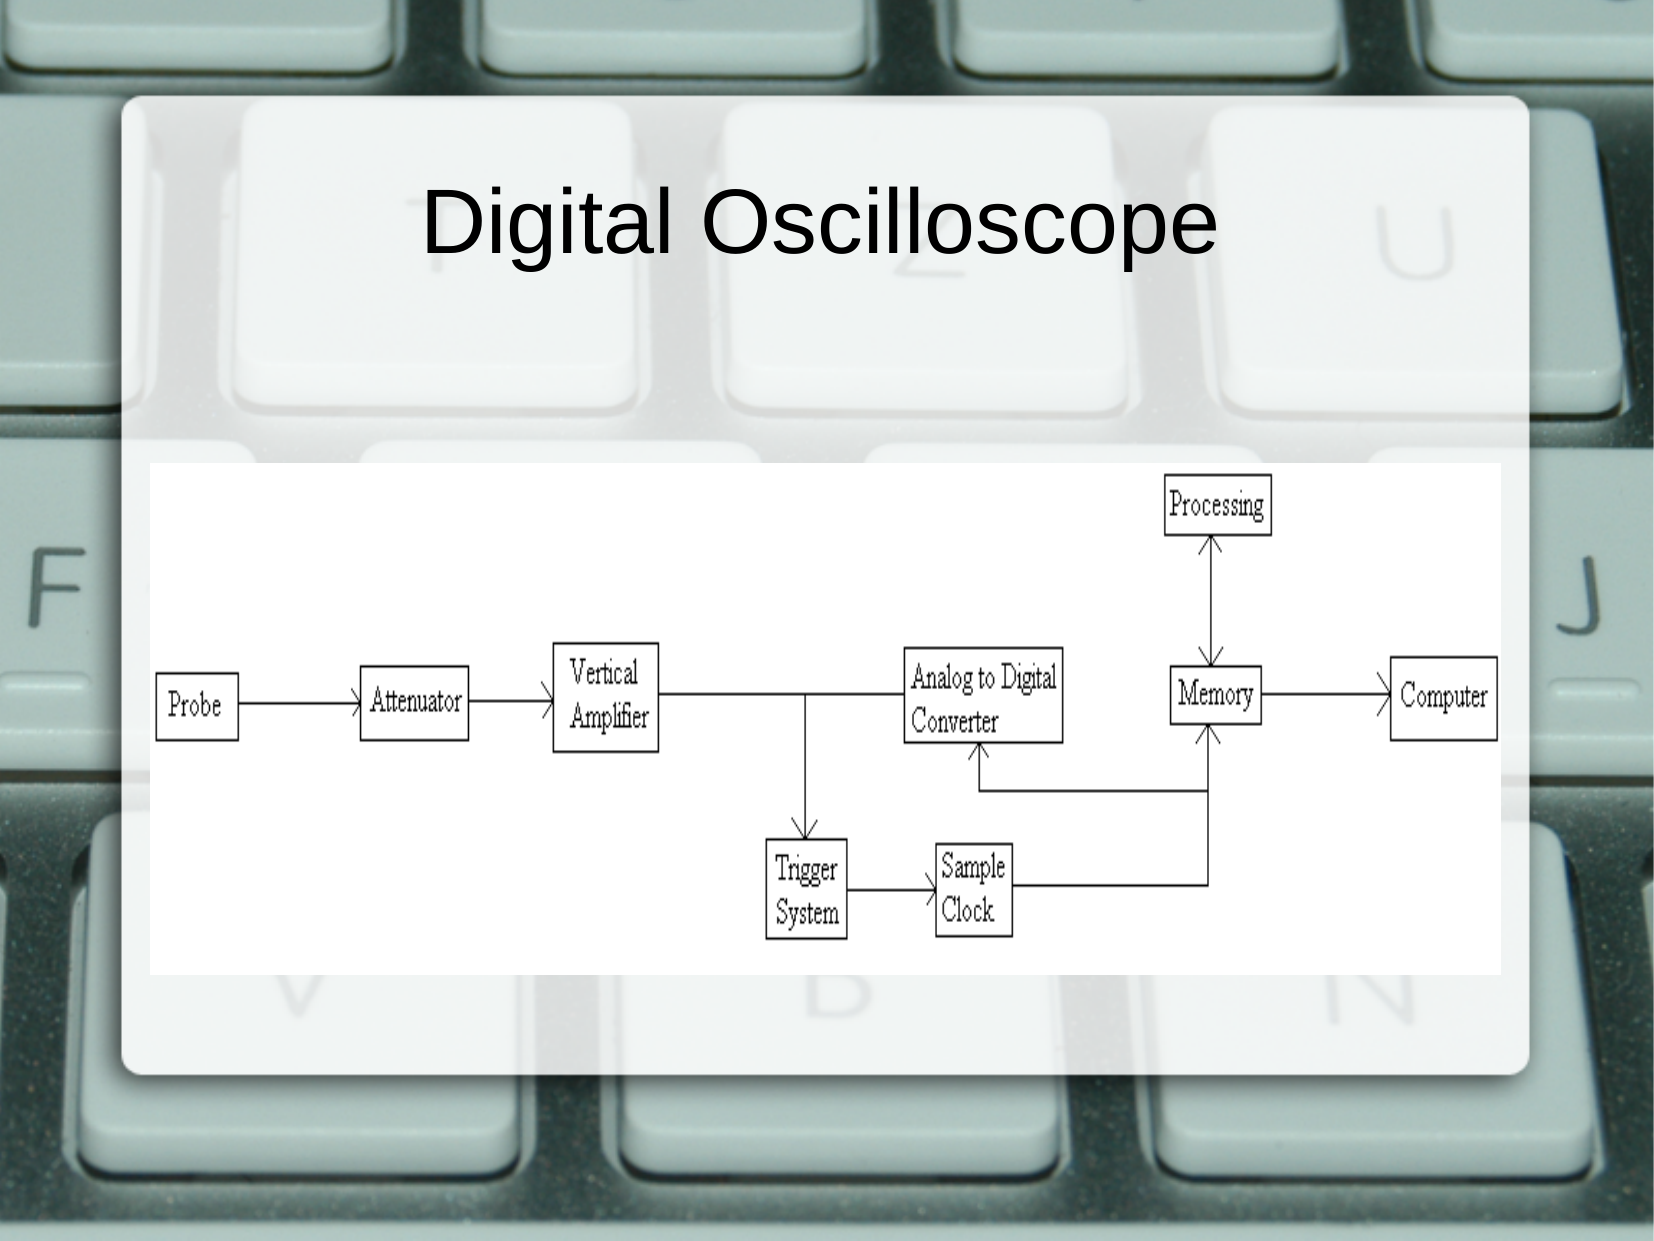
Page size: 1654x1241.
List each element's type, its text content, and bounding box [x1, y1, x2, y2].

chart [147, 354, 1506, 1063]
picture [0, 0, 1654, 1241]
title Digital Oscilloscope [135, 117, 1506, 325]
